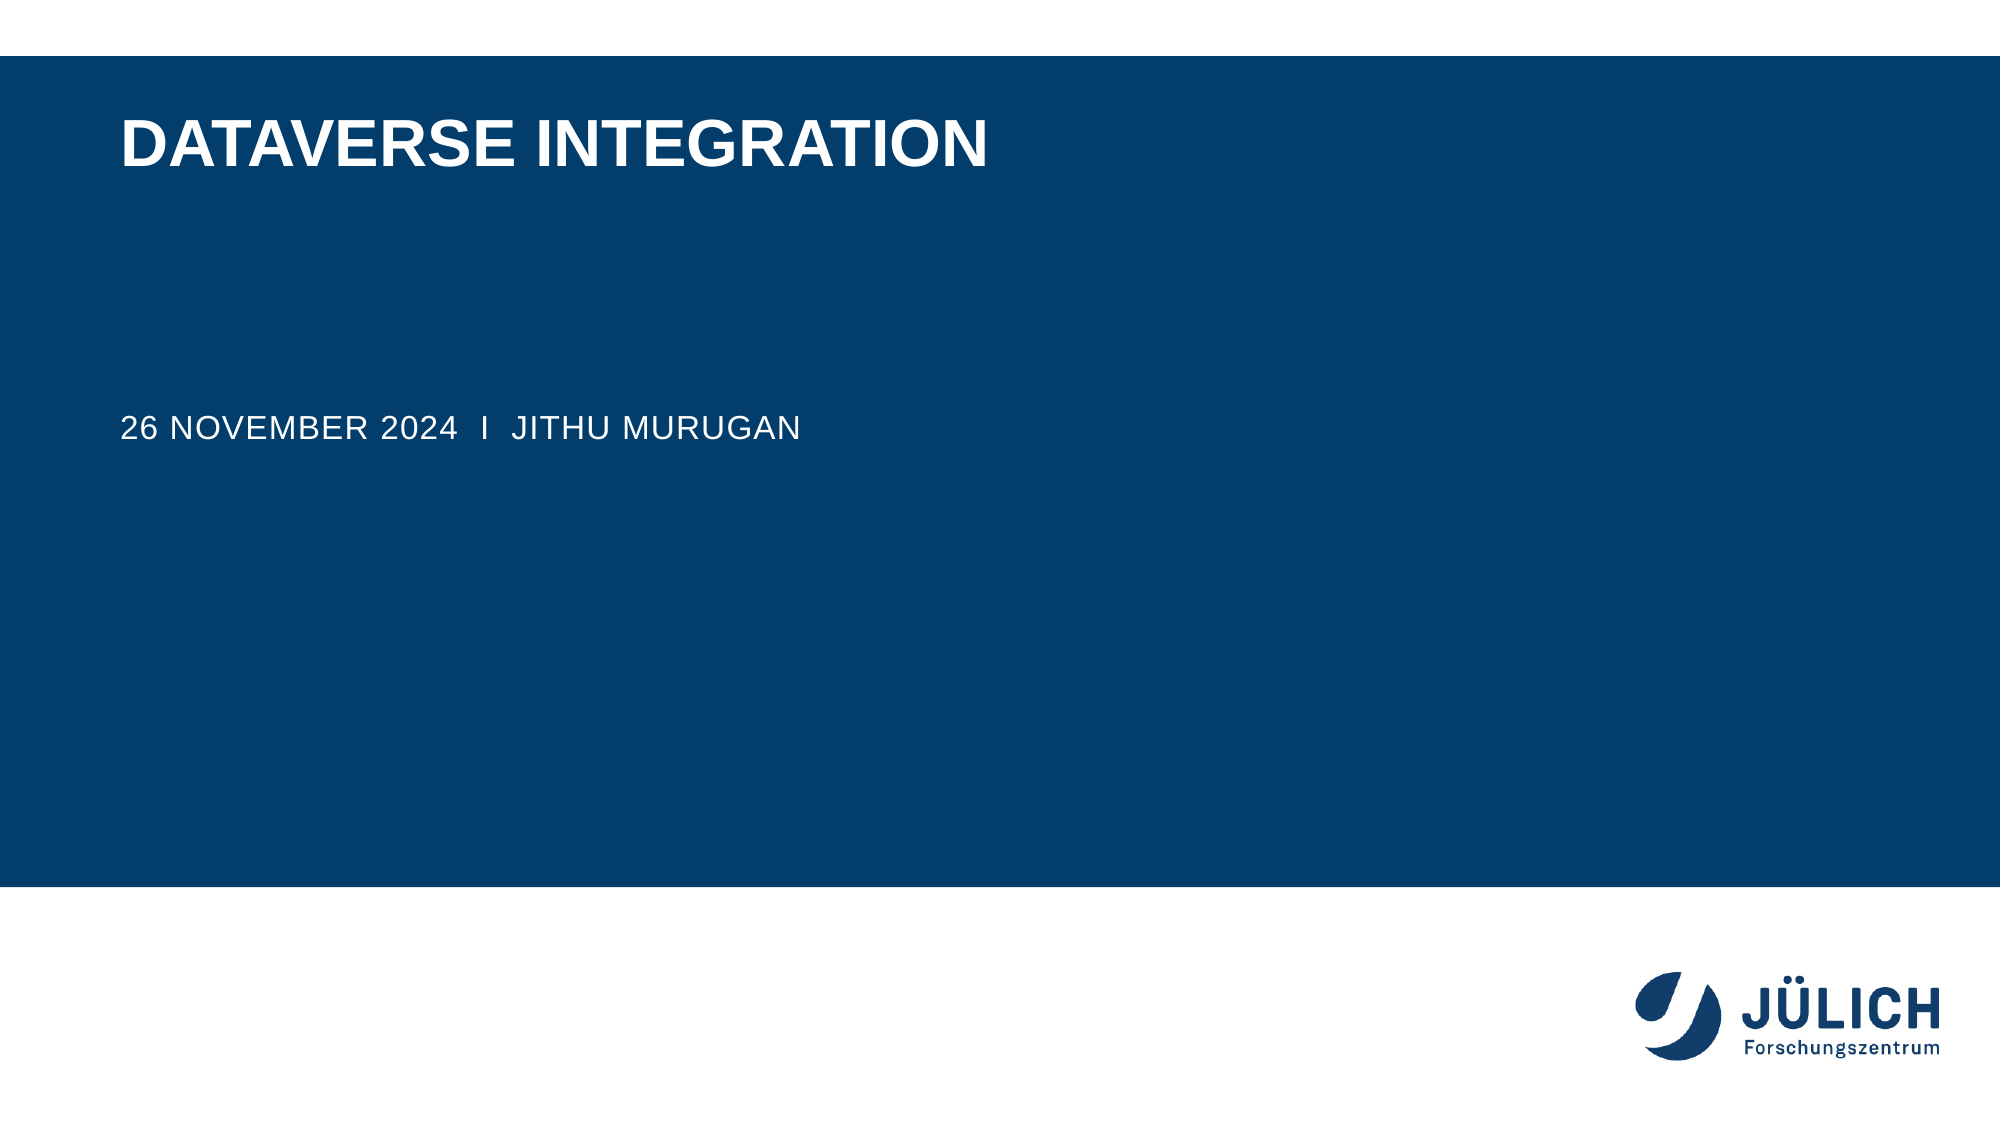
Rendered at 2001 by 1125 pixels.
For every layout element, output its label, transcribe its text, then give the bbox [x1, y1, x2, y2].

title Dataverse Integration [120, 88, 1880, 191]
subtitle 26 november 2024 I jithu murugan [120, 400, 1880, 486]
picture [1633, 971, 1941, 1061]
